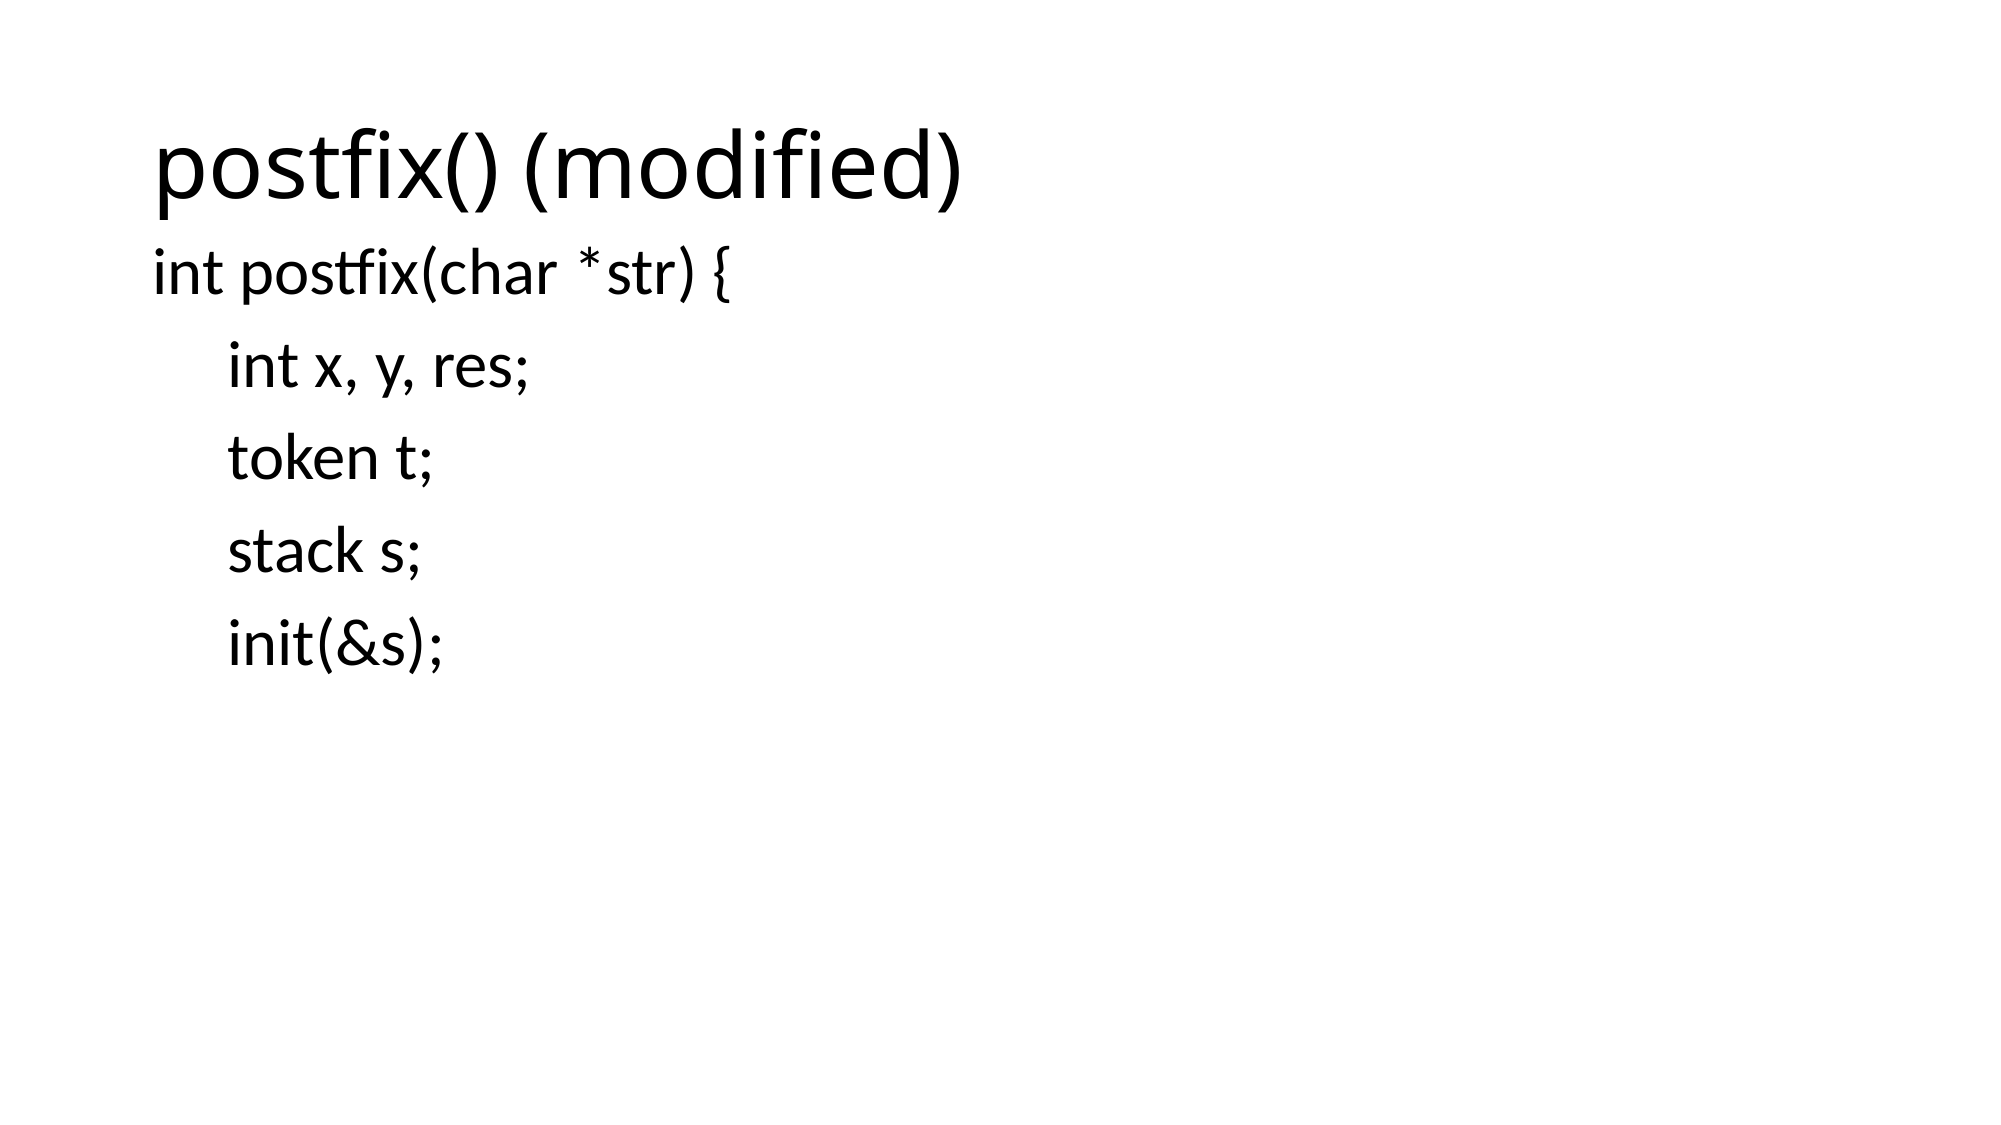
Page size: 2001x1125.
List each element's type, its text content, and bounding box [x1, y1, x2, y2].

list int postfix(char *str) { int x, y, res; token t; stack s; init(&s); [137, 229, 1863, 944]
title postfix() (modified) [137, 59, 1863, 229]
